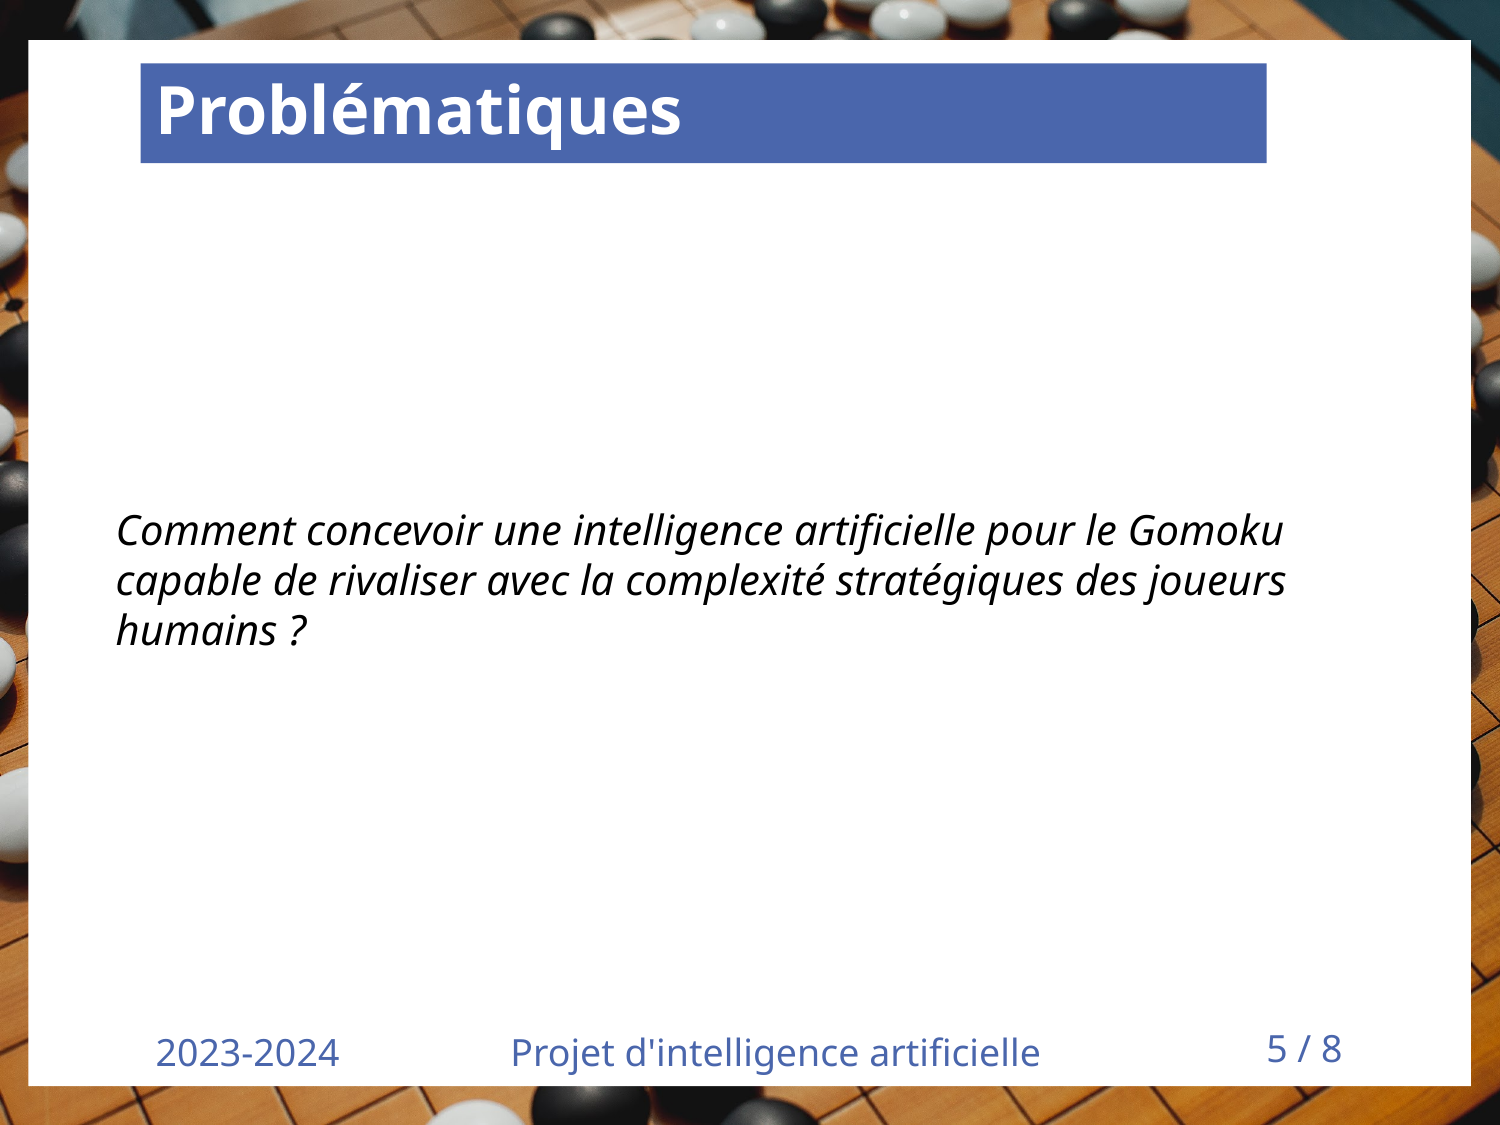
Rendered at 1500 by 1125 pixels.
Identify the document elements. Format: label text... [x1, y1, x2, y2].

title Problématiques [140, 63, 1267, 164]
text_box Comment concevoir une intelligence artificielle pour le Gomoku capable de rivaliser avec la complexité stratégiques des joueurs humains ? [100, 488, 1431, 637]
text_box 2023-2024 [140, 1021, 428, 1081]
text_box Projet d'intelligence artificielle [485, 1021, 1067, 1081]
picture [0, 0, 1500, 1125]
text_box <numéro> / 8 [1147, 1021, 1358, 1081]
